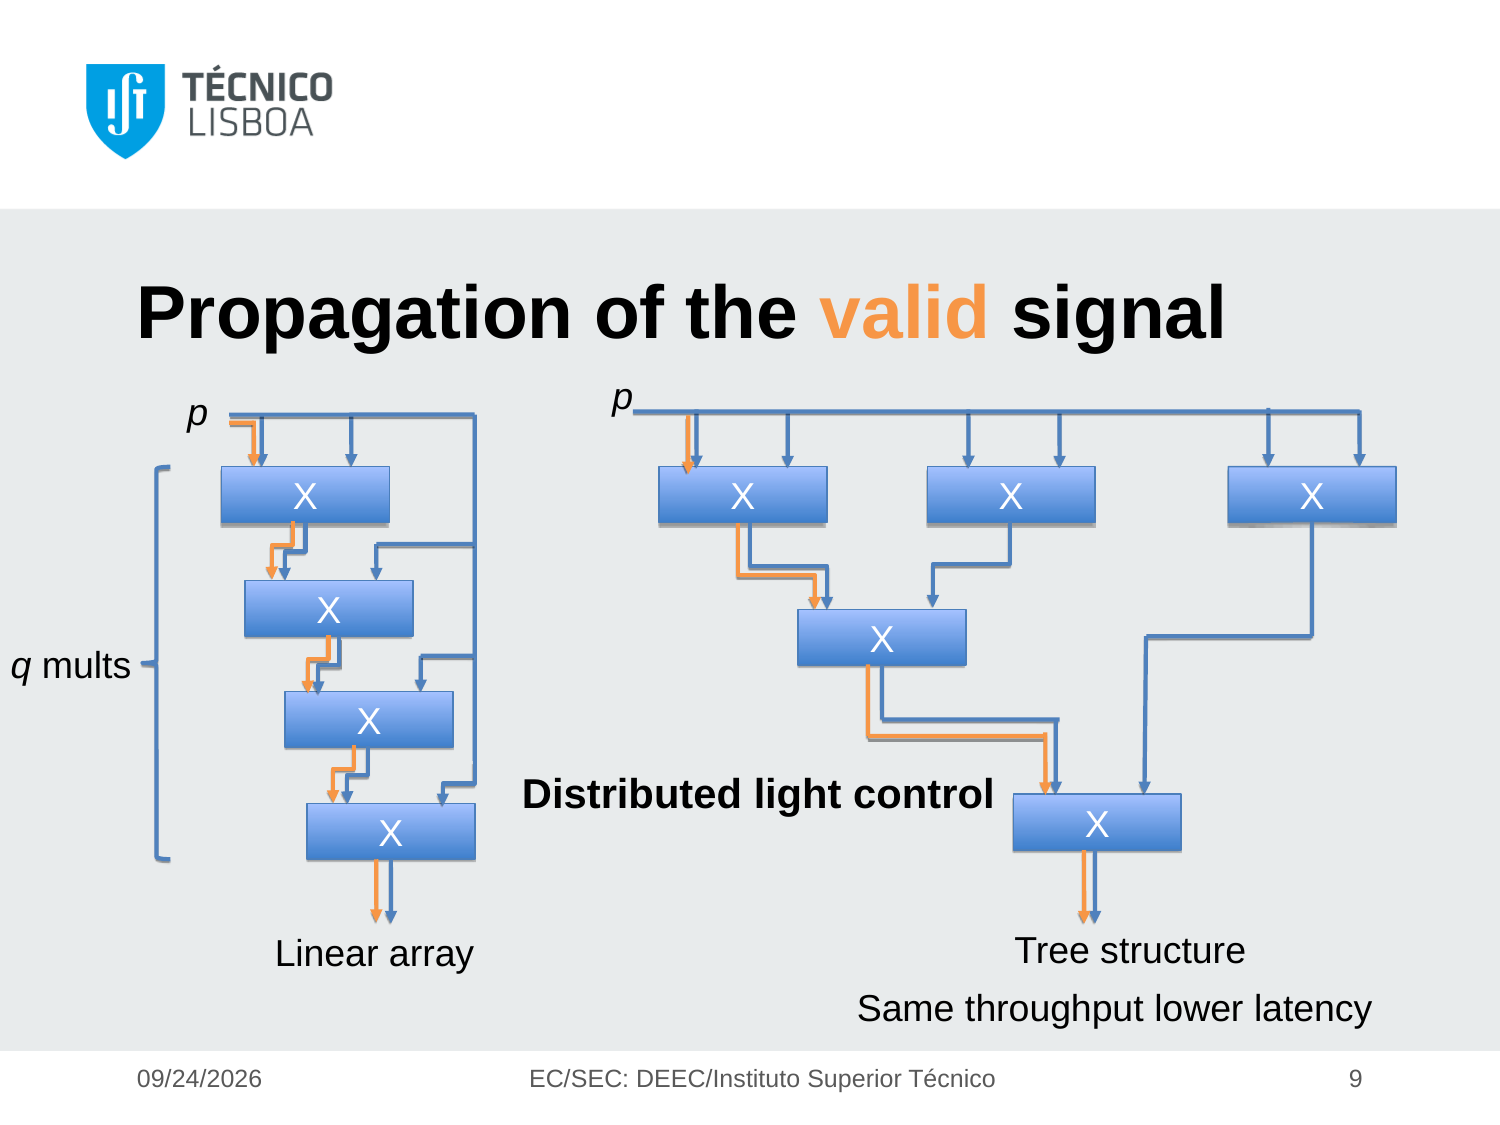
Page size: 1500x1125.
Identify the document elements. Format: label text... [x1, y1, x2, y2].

text_box X [659, 466, 827, 523]
slide_number 11/06/2018 [121, 1052, 425, 1103]
text_box X [285, 691, 453, 748]
text_box Distributed light control [507, 759, 1022, 825]
text_box Same throughput lower latency [842, 977, 1388, 1037]
text_box X [927, 466, 1096, 523]
picture [0, 0, 1500, 1125]
text_box p [172, 380, 223, 440]
text_box Tree structure [999, 918, 1261, 977]
text_box p [597, 364, 649, 425]
text_box q mults [0, 633, 147, 694]
text_box X [245, 580, 413, 637]
title Propagation of the valid signal [121, 237, 1378, 381]
text_box X [307, 803, 475, 860]
text_box X [1013, 794, 1182, 850]
text_box Linear array [260, 921, 490, 982]
text_box X [1228, 466, 1397, 523]
slide_number <number> [1077, 1052, 1378, 1103]
text_box X [221, 466, 390, 523]
text_box X [798, 609, 966, 666]
footer EC/SEC: DEEC/Instituto Superior Técnico [512, 1052, 1021, 1103]
